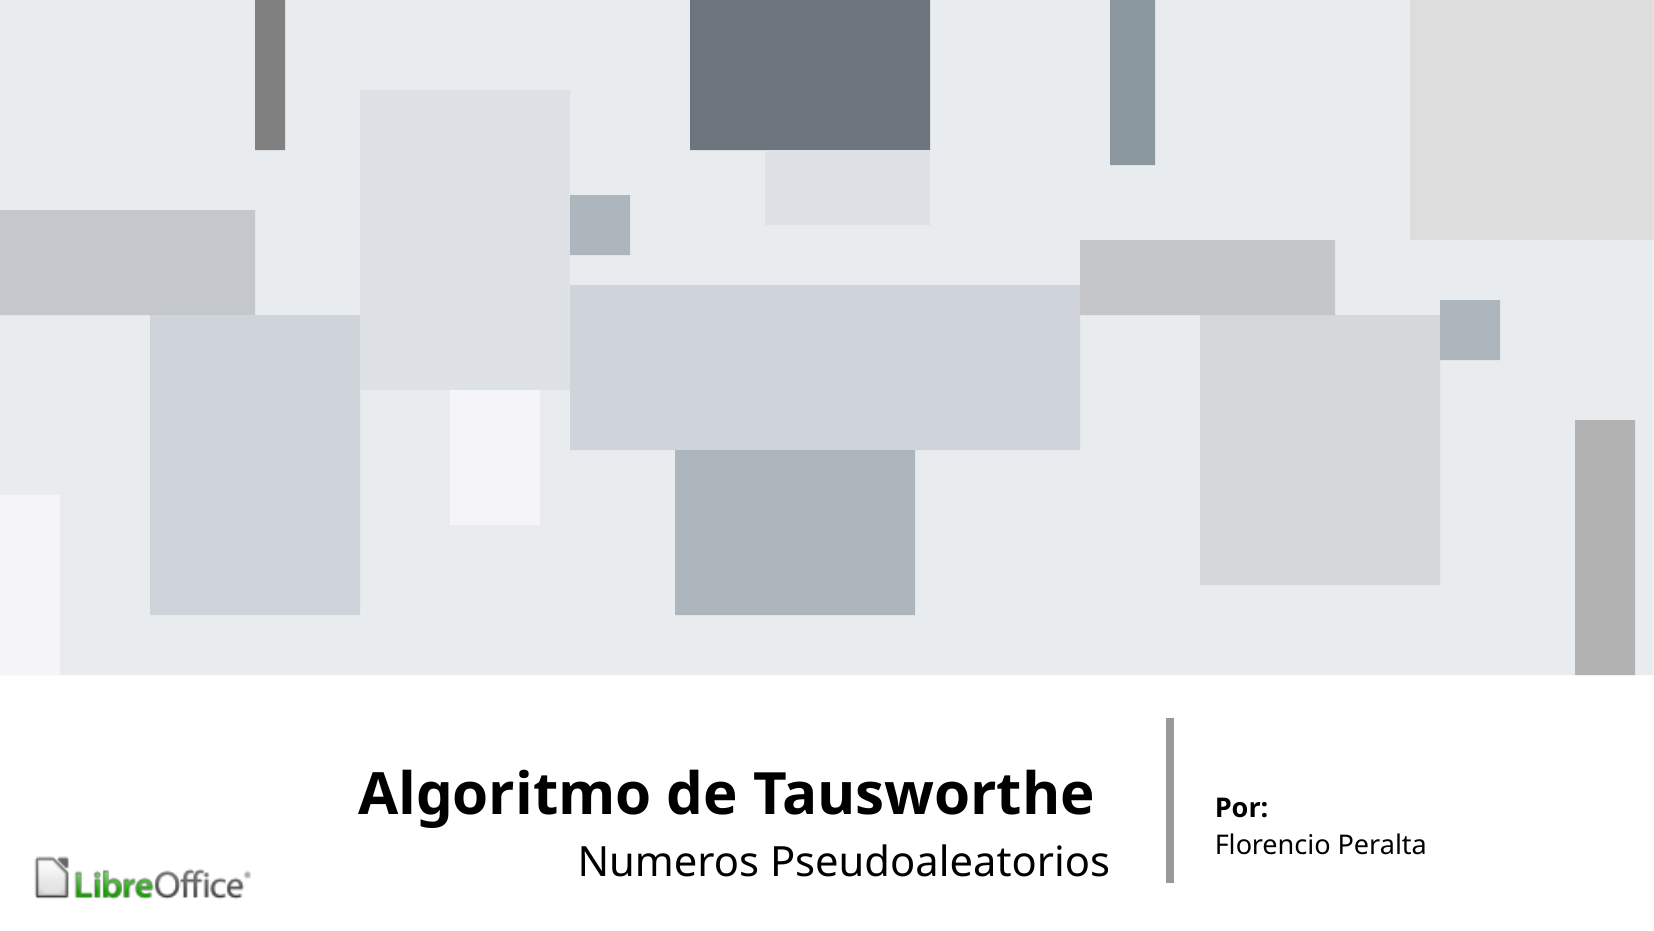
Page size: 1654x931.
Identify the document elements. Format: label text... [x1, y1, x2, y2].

text_box Por: Florencio Peralta [1200, 781, 1591, 870]
text_box Algoritmo de Tausworthe Numeros Pseudoaleatorios [37, 744, 1126, 931]
picture [30, 852, 256, 903]
